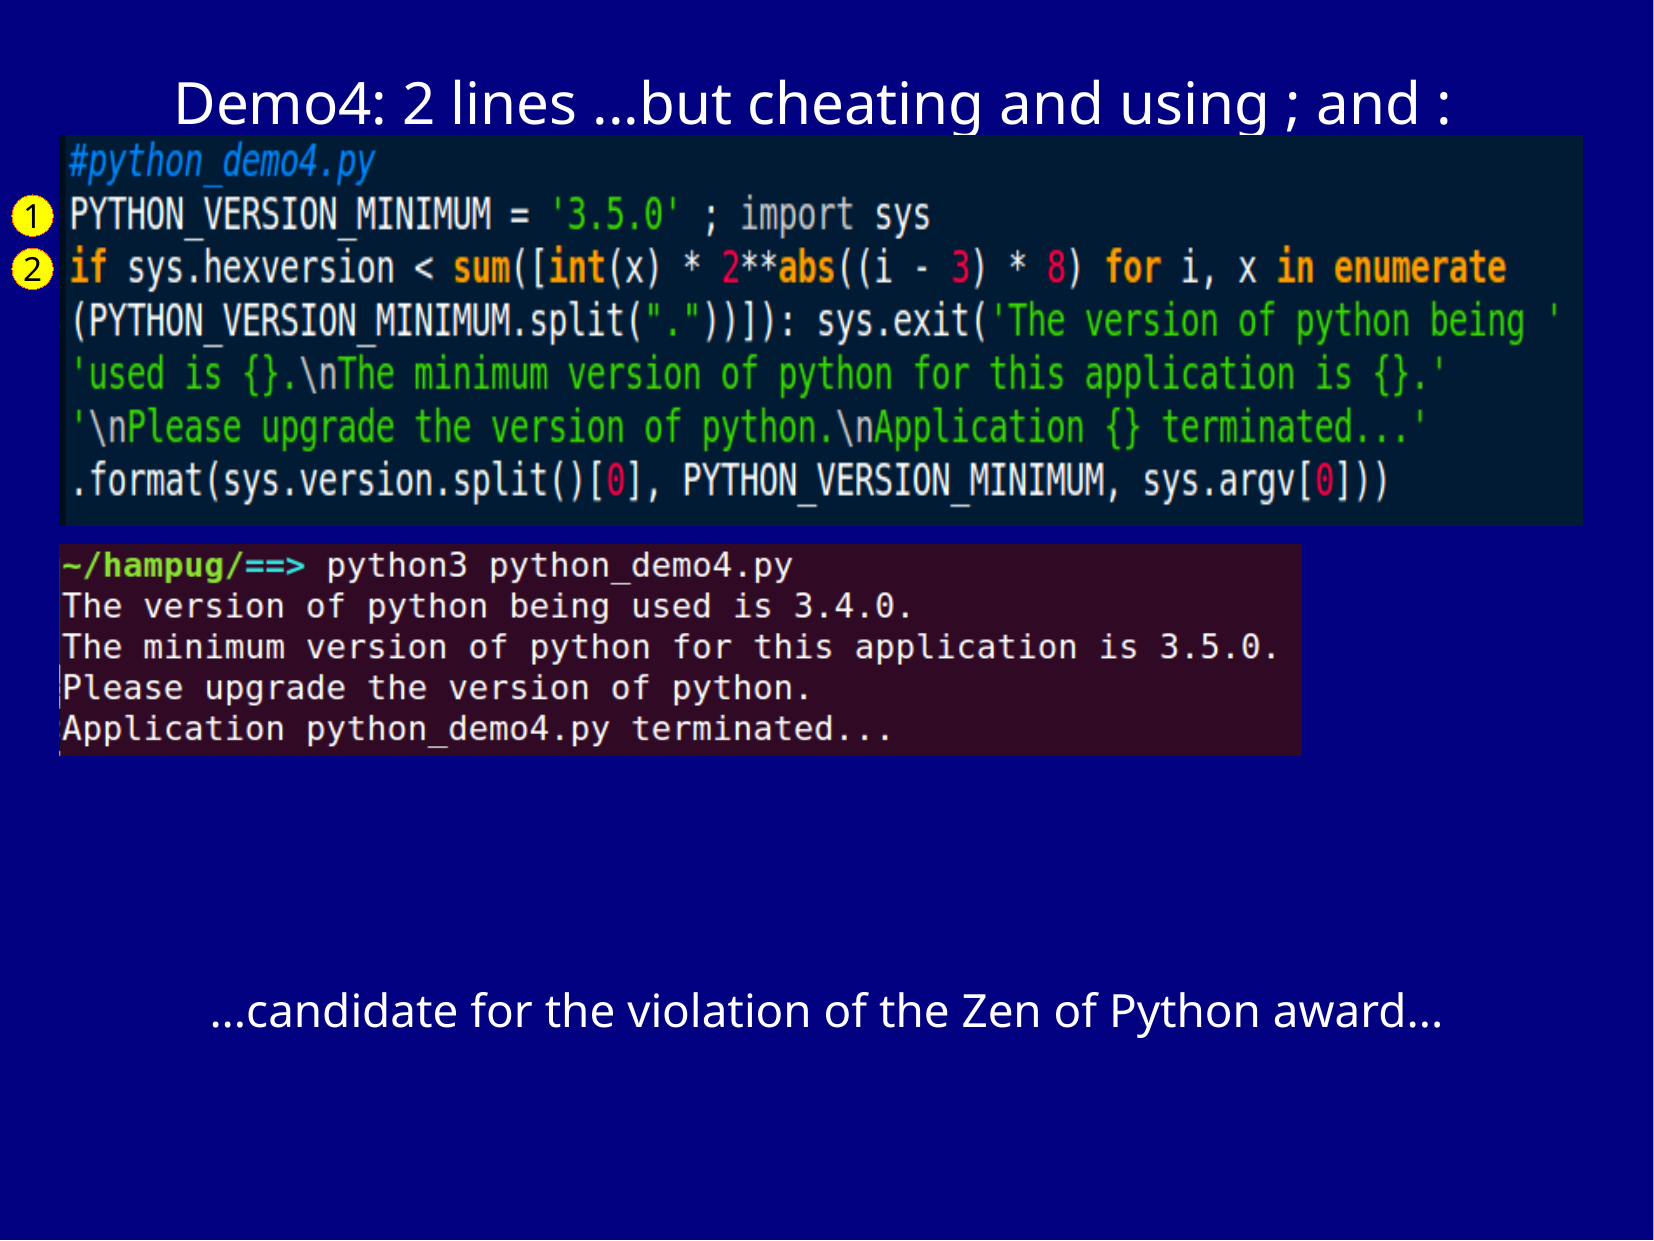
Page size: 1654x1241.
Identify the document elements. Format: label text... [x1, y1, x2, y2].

picture [59, 135, 1583, 526]
picture [59, 544, 1302, 756]
text_box 1 [11, 194, 54, 237]
title Demo4: 2 lines ...but cheating and using ; and : [82, 49, 1571, 135]
text_box 2 [11, 248, 54, 290]
title ...candidate for the violation of the Zen of Python award... [82, 874, 1571, 1146]
